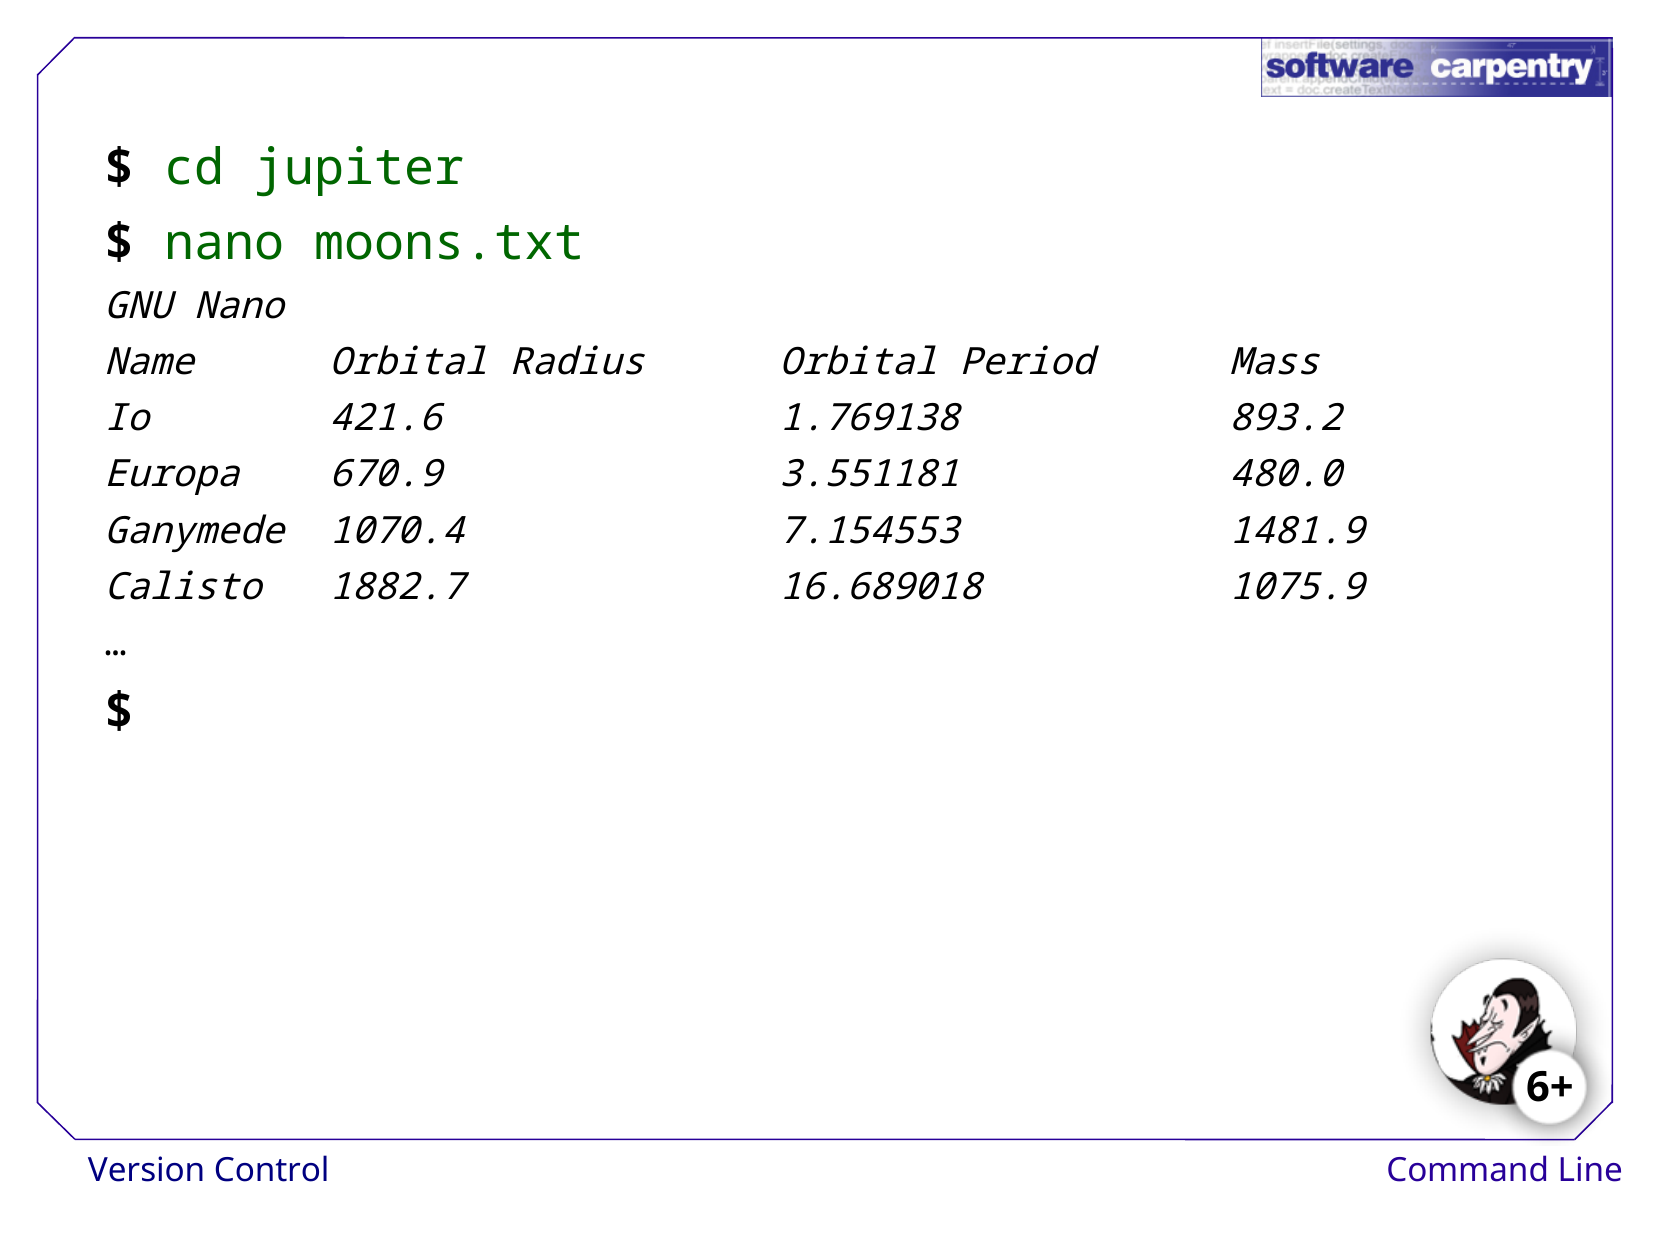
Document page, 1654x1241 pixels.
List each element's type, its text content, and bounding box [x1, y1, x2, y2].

text_box $ cd jupiter $ nano moons.txt GNU Nano Name Orbital Radius Orbital Period Mass Io 421.6 1.769138 893.2 Europa 670.9 3.551181 480.0 Ganymede 1070.4 7.154553 1481.9 Calisto 1882.7 16.689018 1075.9 … $ [89, 112, 1572, 1036]
text_box 6+ [1505, 1057, 1595, 1119]
picture [1393, 926, 1618, 1146]
picture [1261, 39, 1613, 97]
